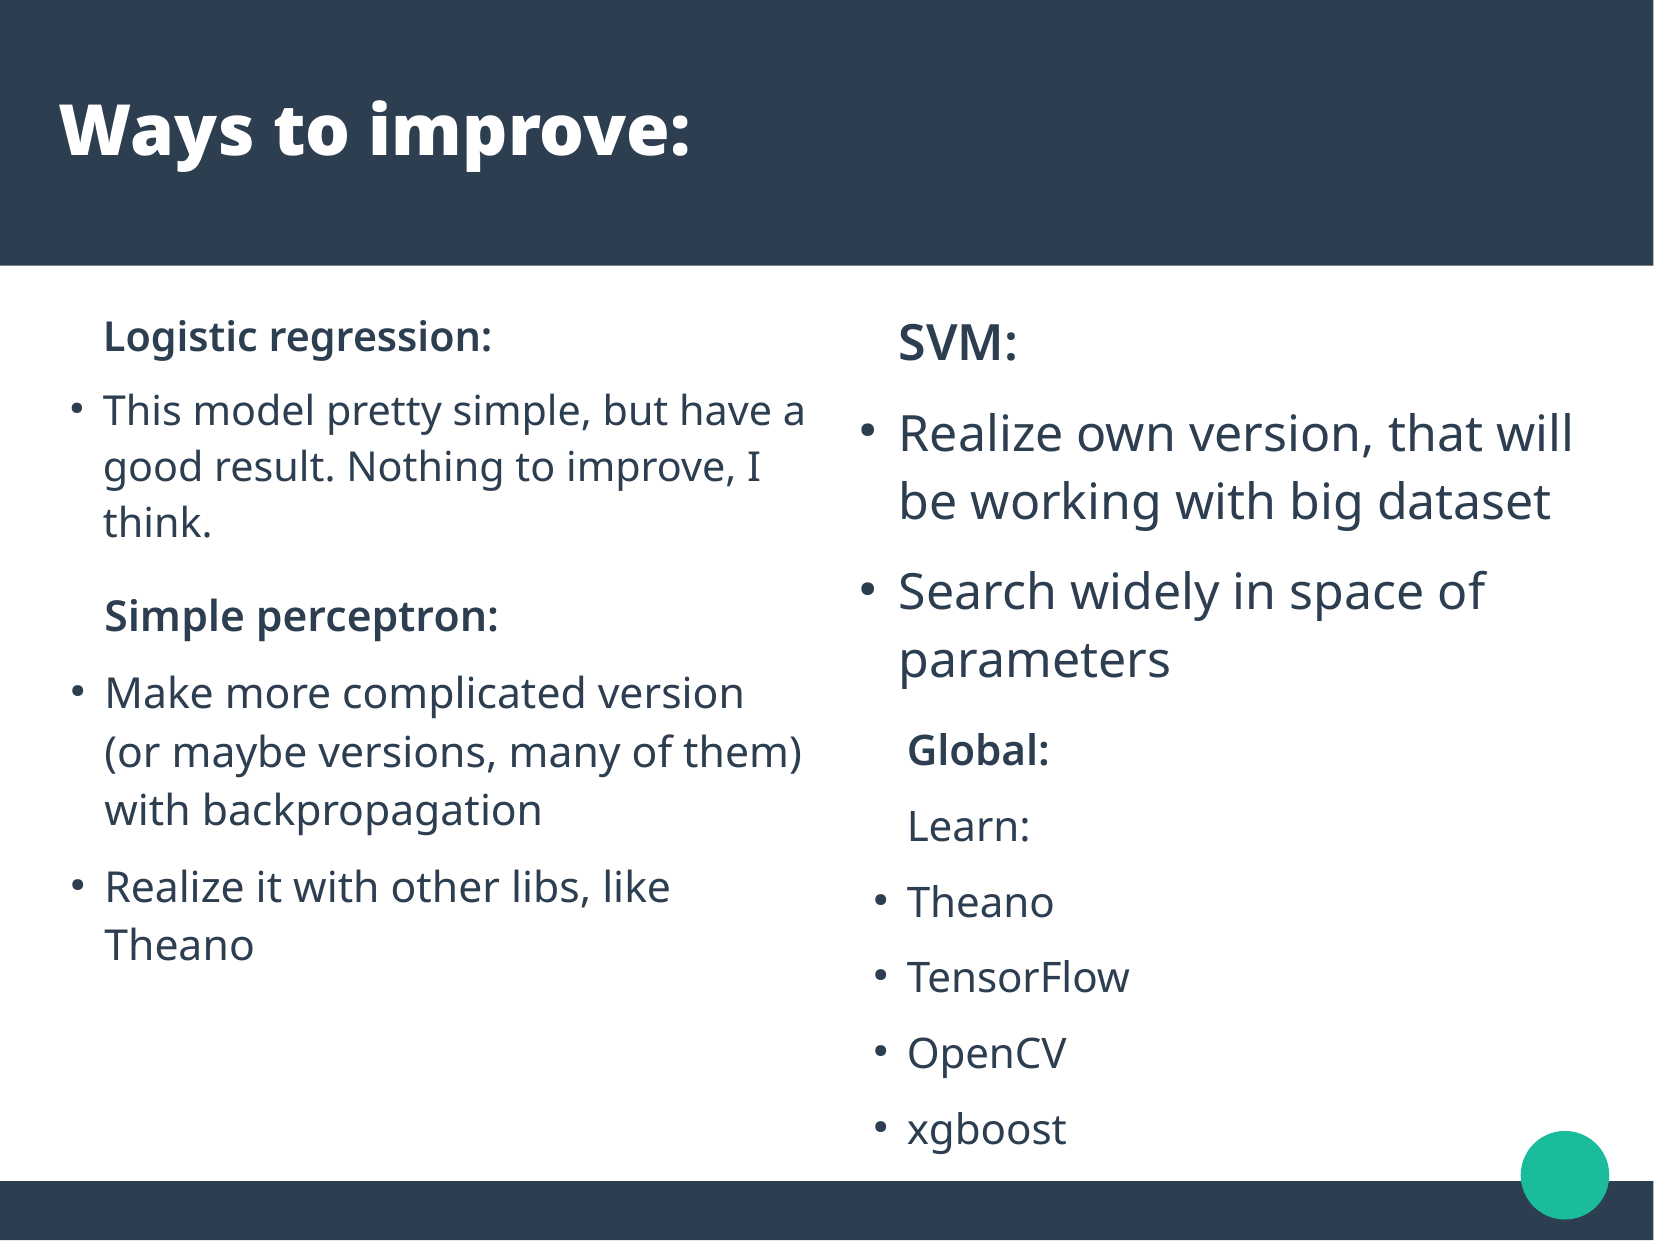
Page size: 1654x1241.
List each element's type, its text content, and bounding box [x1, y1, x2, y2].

title Ways to improve: [59, 49, 1595, 207]
list Logistic regression: This model pretty simple, but have a good result. Nothing to improve, I think. [59, 307, 809, 550]
list Global: Learn: Theano TensorFlow OpenCV xgboost [862, 720, 1612, 1158]
list Simple perceptron: Make more complicated version (or maybe versions, many of them) with backpropagation Realize it with other libs, like Theano [59, 586, 809, 981]
list SVM: Realize own version, that will be working with big dataset Search widely in space of parameters [845, 307, 1596, 702]
